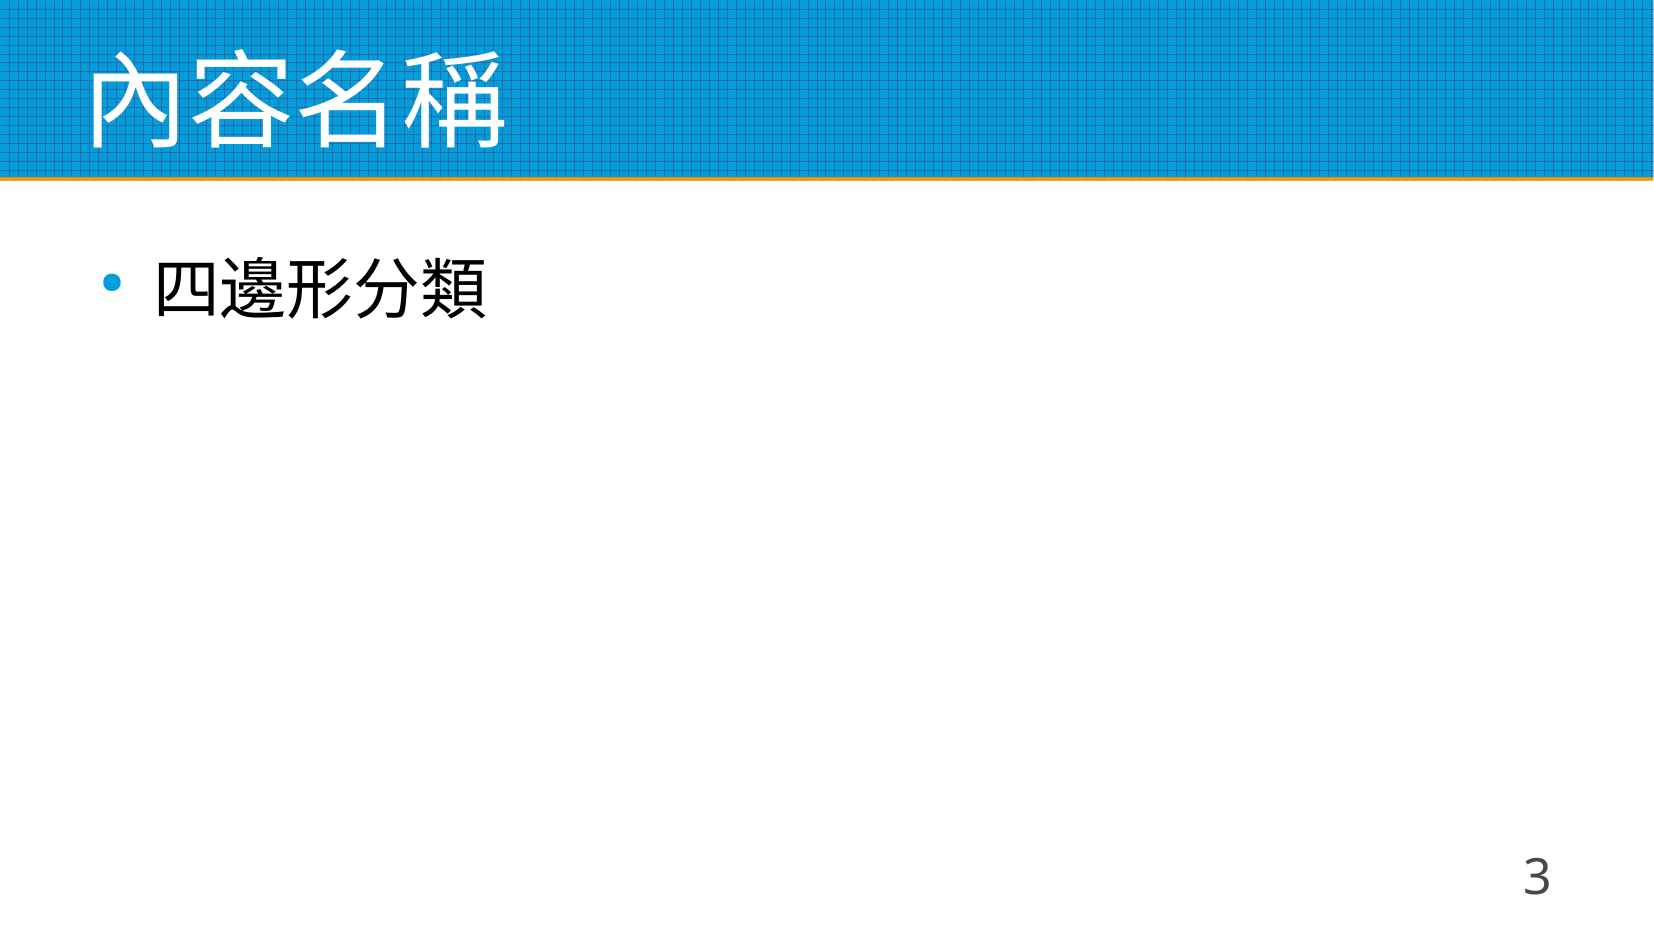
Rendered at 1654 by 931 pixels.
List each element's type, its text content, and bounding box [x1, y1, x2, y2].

list 四邊形分類 [82, 236, 1563, 811]
title 內容名稱 [82, 14, 1571, 171]
